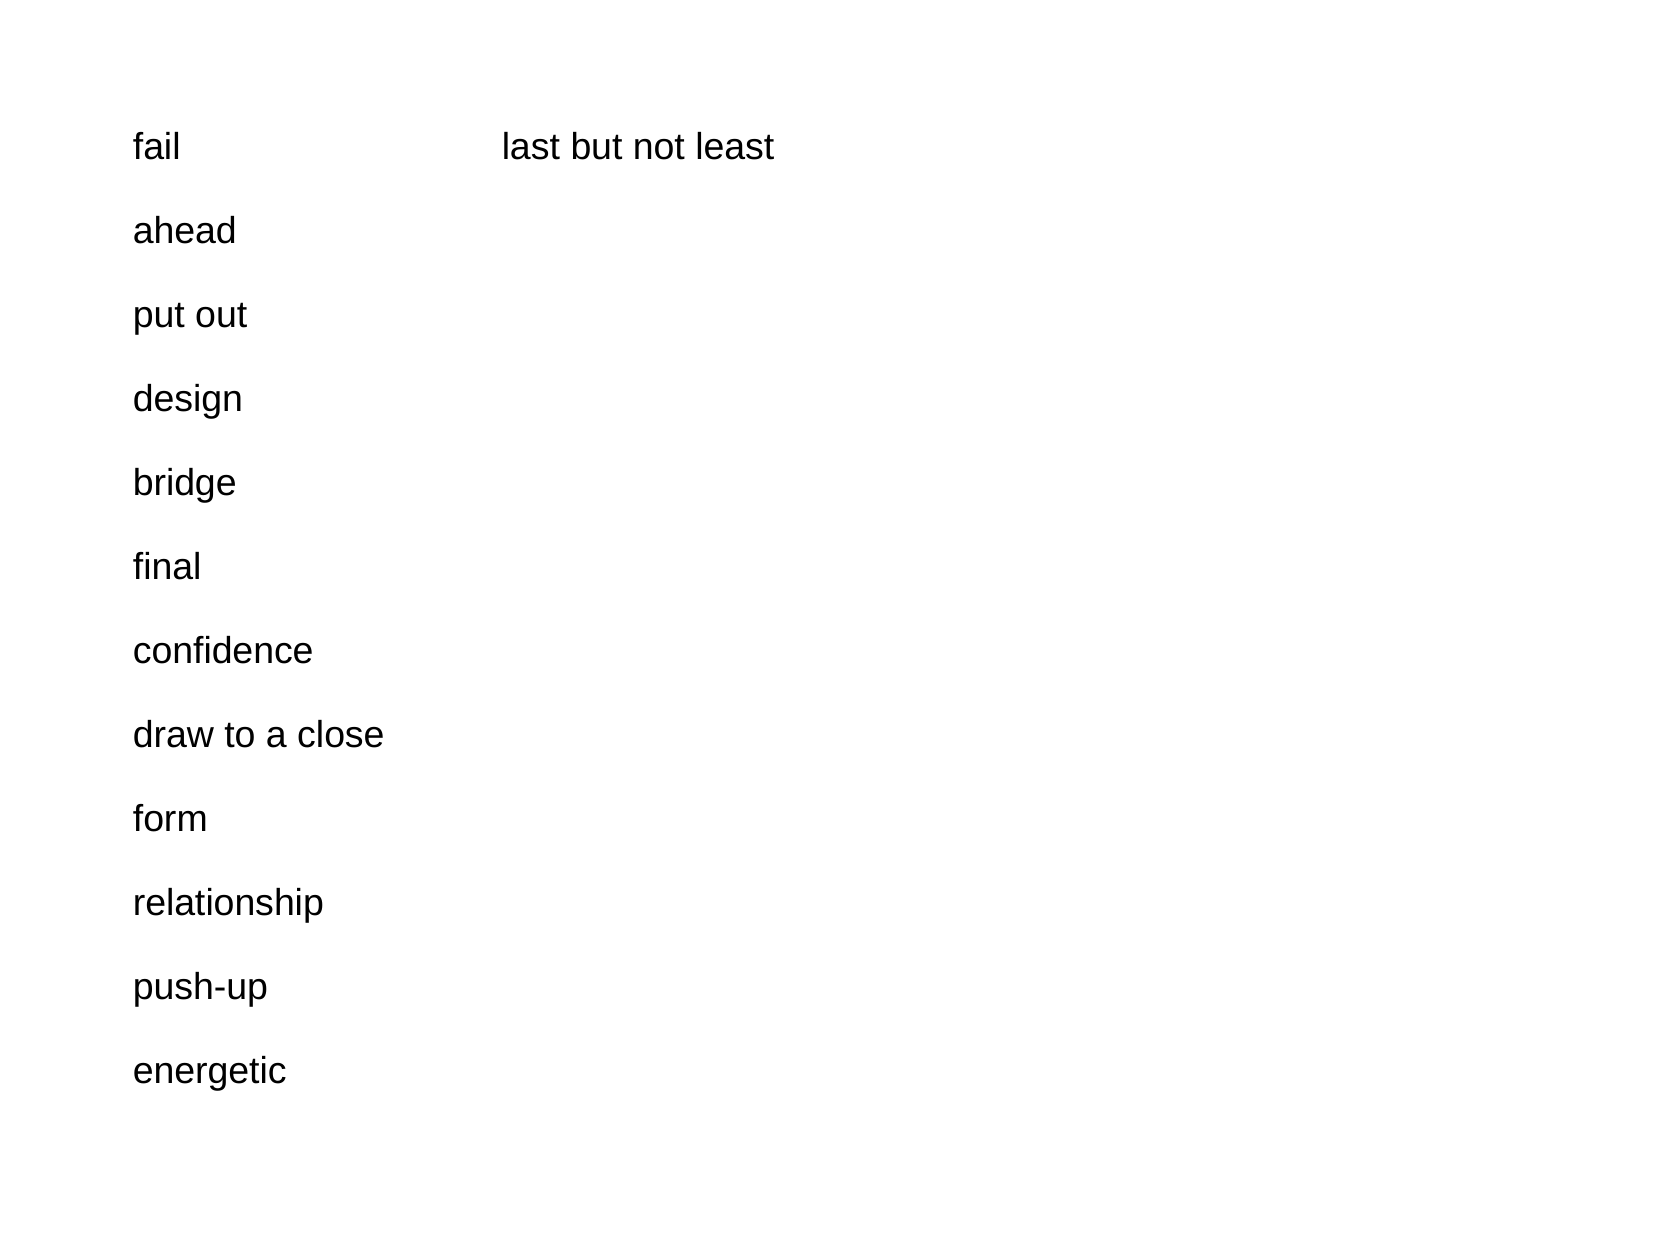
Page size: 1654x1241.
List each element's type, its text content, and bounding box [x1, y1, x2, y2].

text_box fail last but not least ahead put out design bridge final confidence draw to a close form relationship push-up energetic [118, 118, 1536, 1152]
